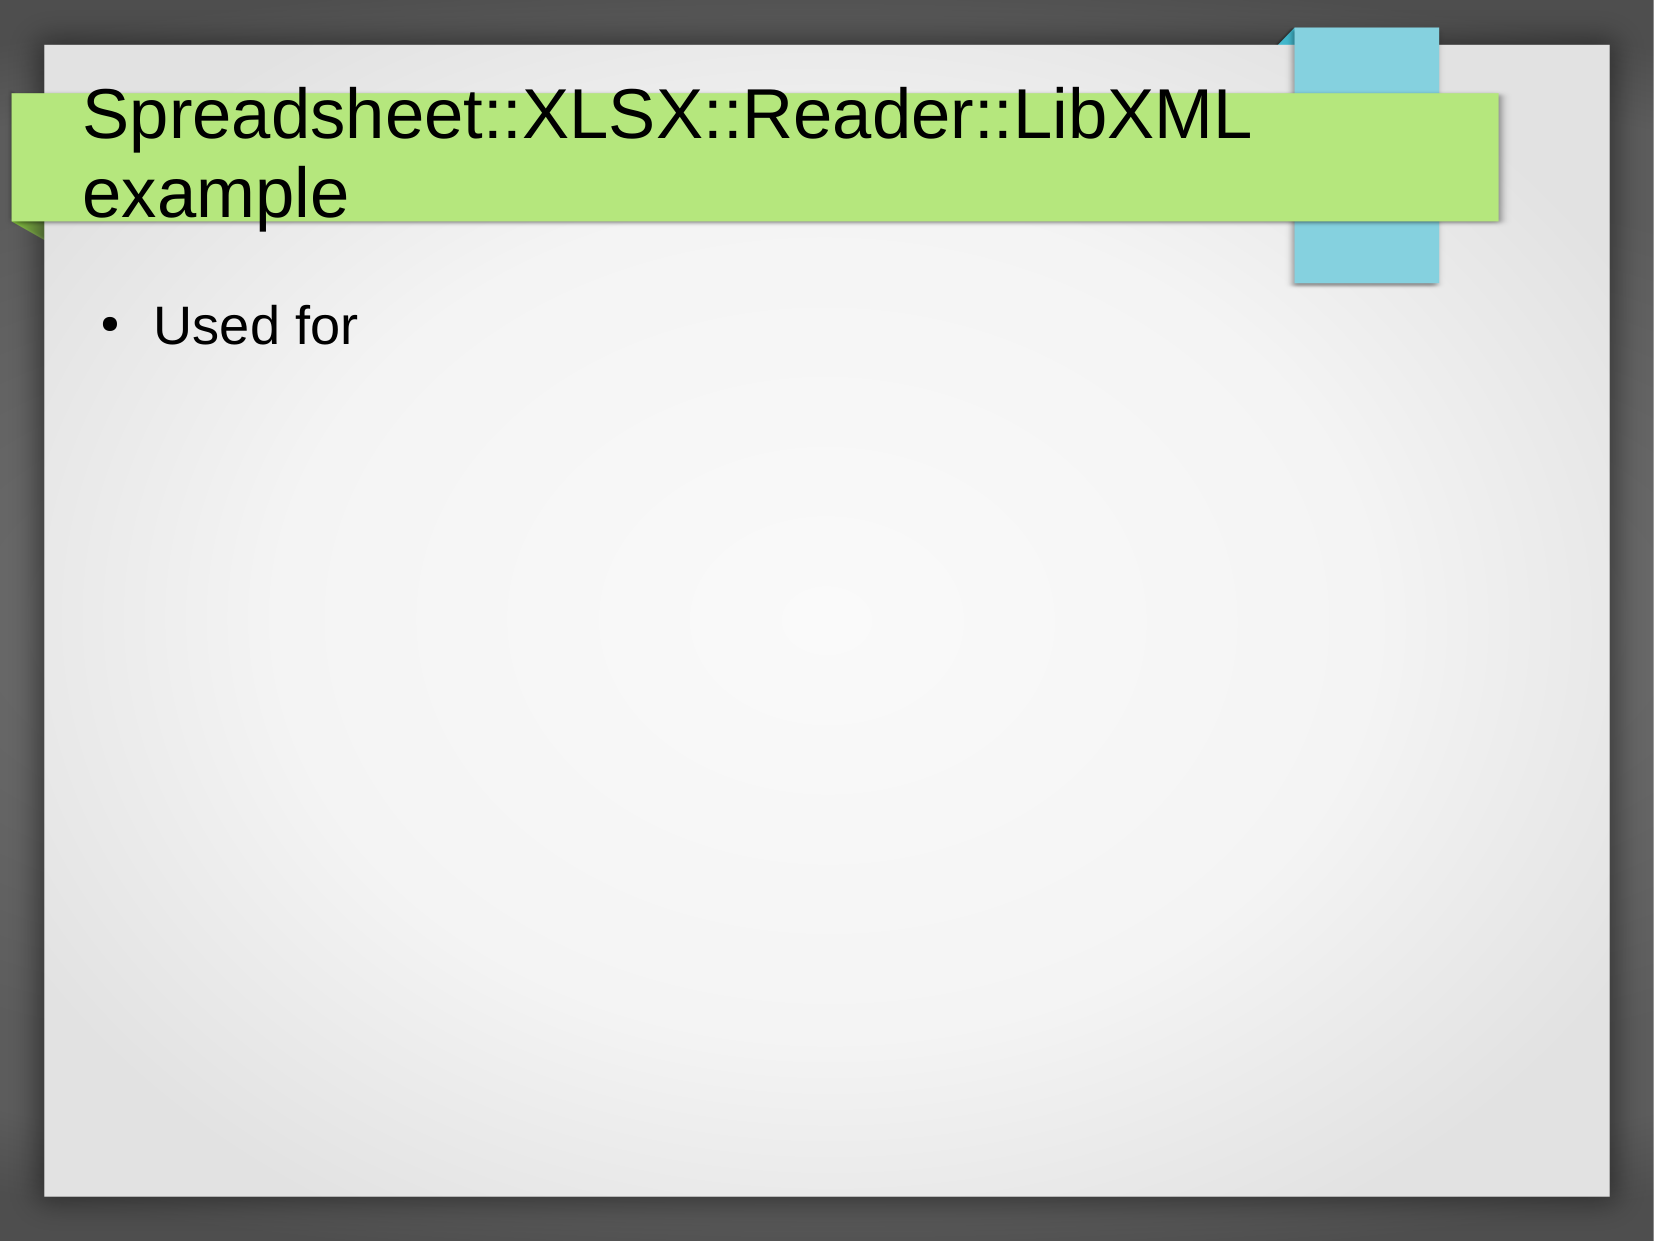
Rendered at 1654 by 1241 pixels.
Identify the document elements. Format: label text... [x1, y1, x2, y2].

picture [0, 0, 1654, 1241]
list Used for [82, 295, 1571, 1015]
title Spreadsheet::XLSX::Reader::LibXML example [82, 74, 1264, 233]
